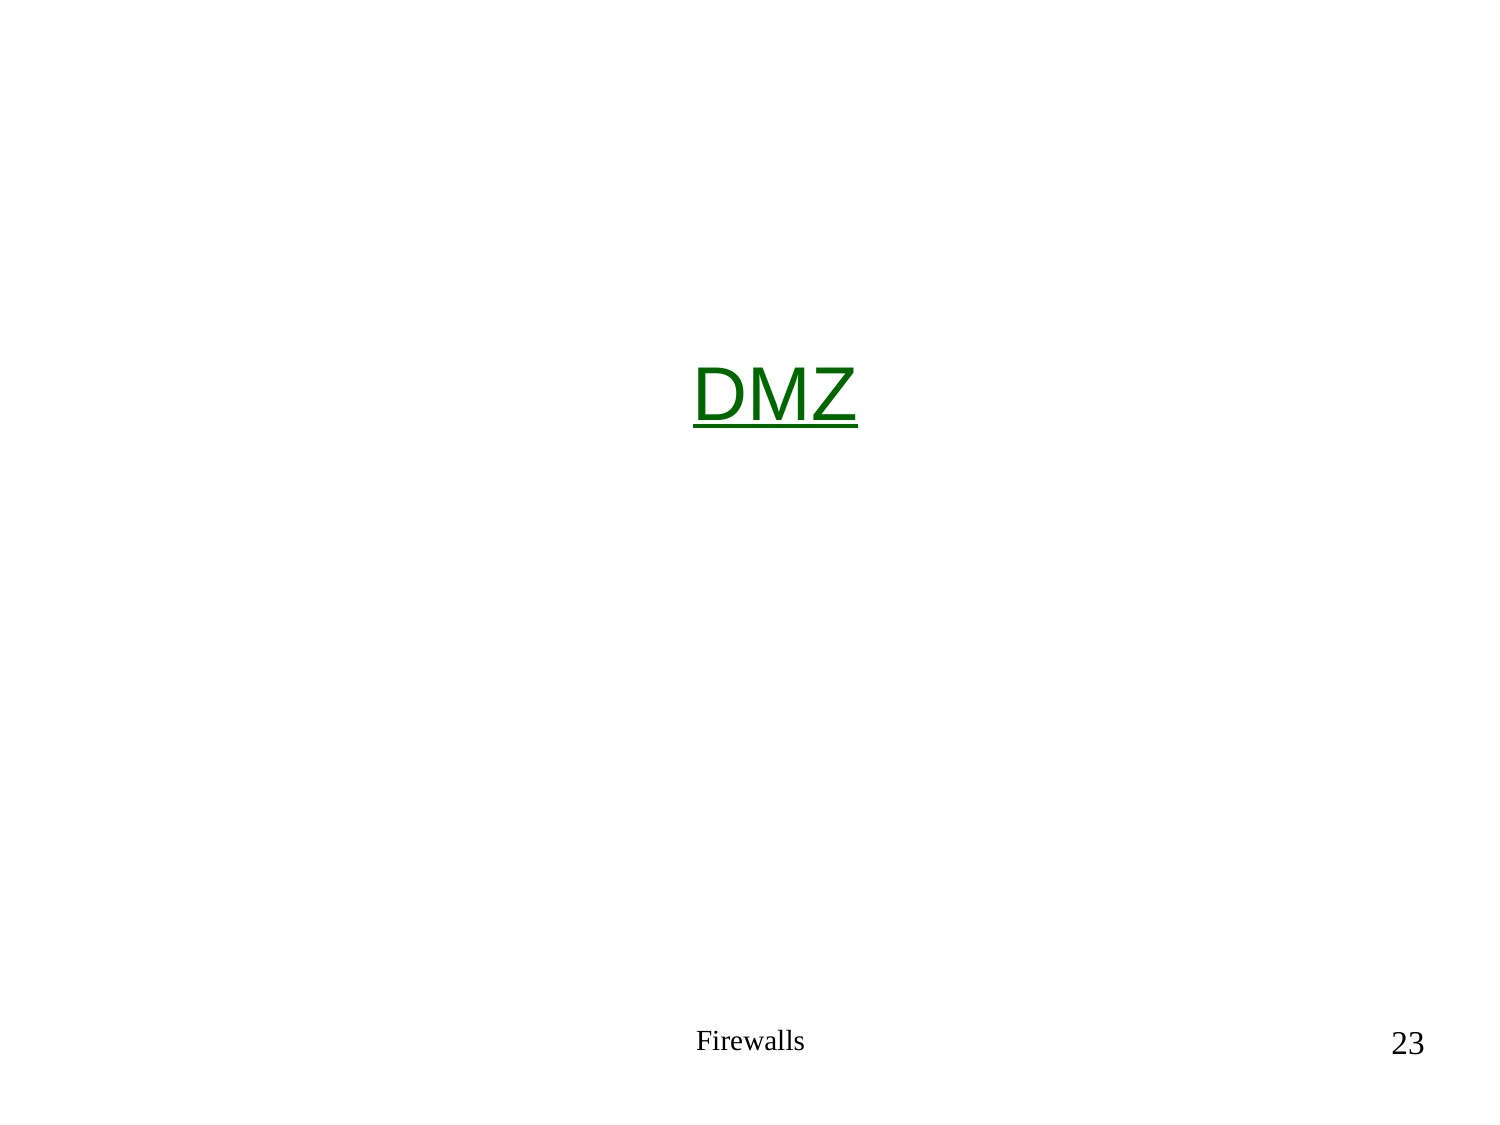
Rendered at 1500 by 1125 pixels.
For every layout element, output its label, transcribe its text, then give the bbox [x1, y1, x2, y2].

title DMZ [150, 299, 1401, 488]
